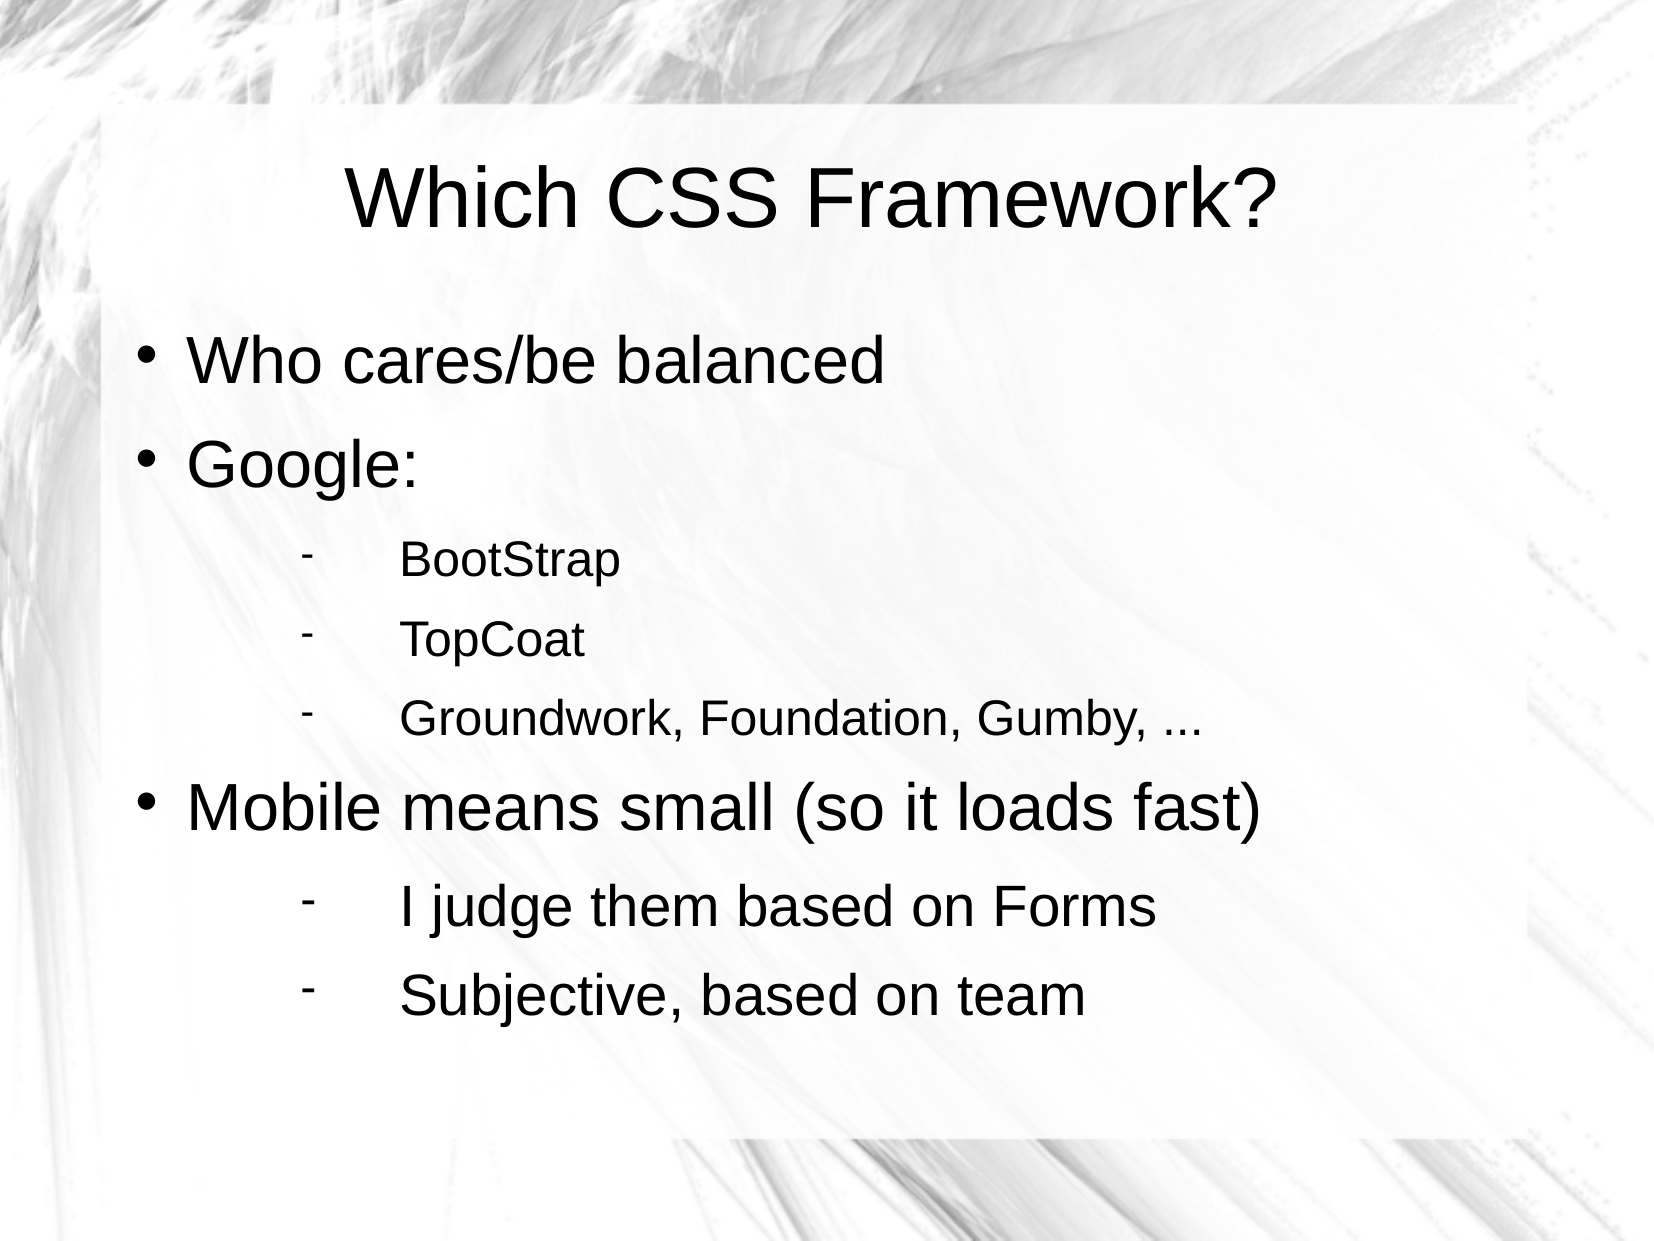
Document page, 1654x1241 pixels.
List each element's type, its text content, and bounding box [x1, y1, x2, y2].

title Which CSS Framework? [118, 112, 1506, 281]
list Who cares/be balanced Google: BootStrap TopCoat Groundwork, Foundation, Gumby, ... Mobile means small (so it loads fast) I judge them based on Forms Subjective, based on team [118, 319, 1571, 1207]
picture [0, 0, 1654, 1241]
